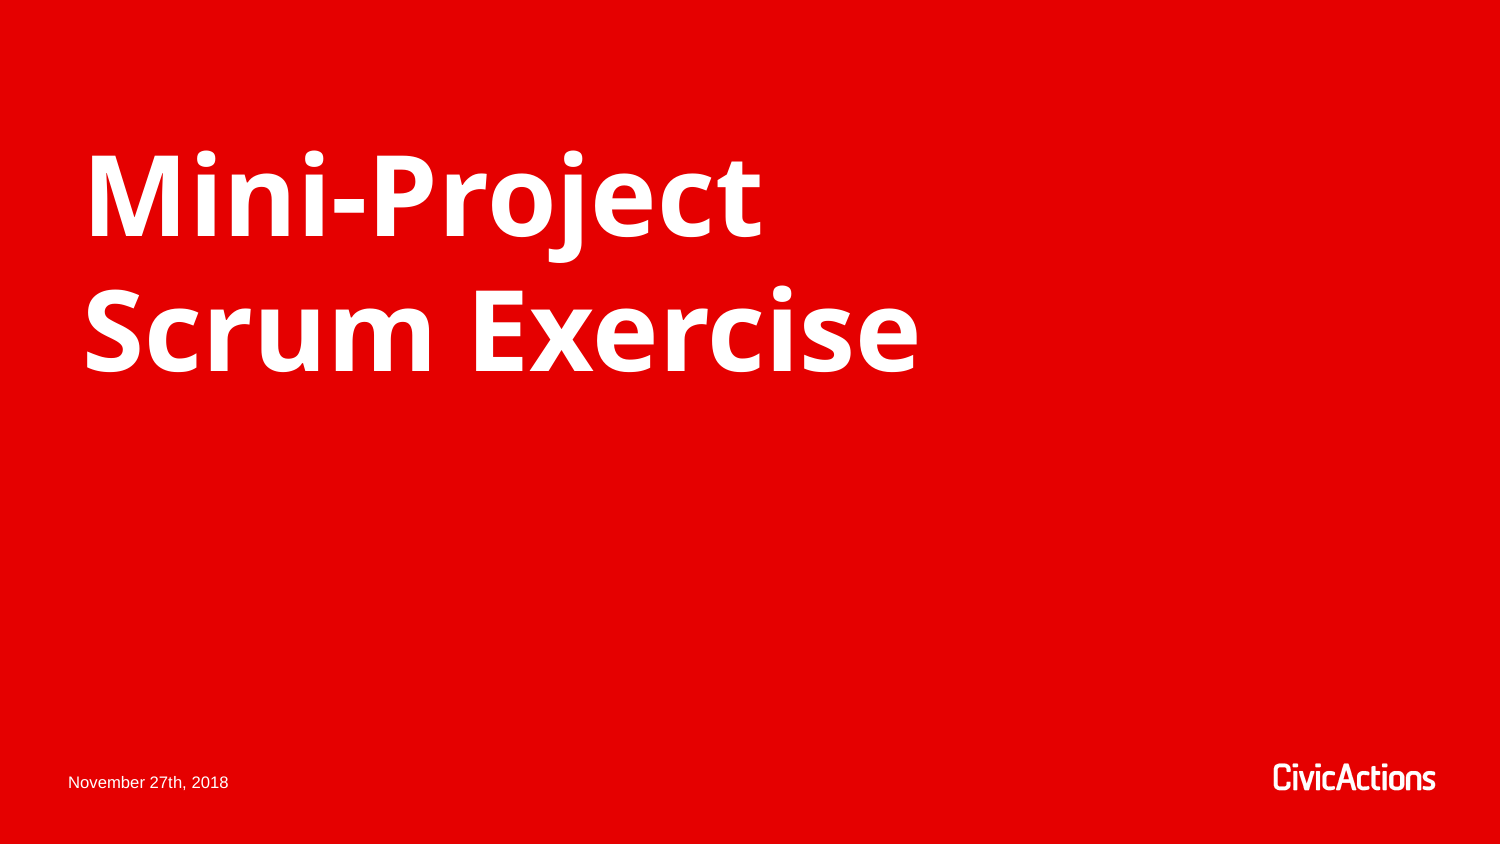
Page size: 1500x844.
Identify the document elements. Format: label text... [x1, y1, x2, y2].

title Mini-Project Scrum Exercise [73, 114, 1354, 470]
picture [1271, 758, 1438, 795]
